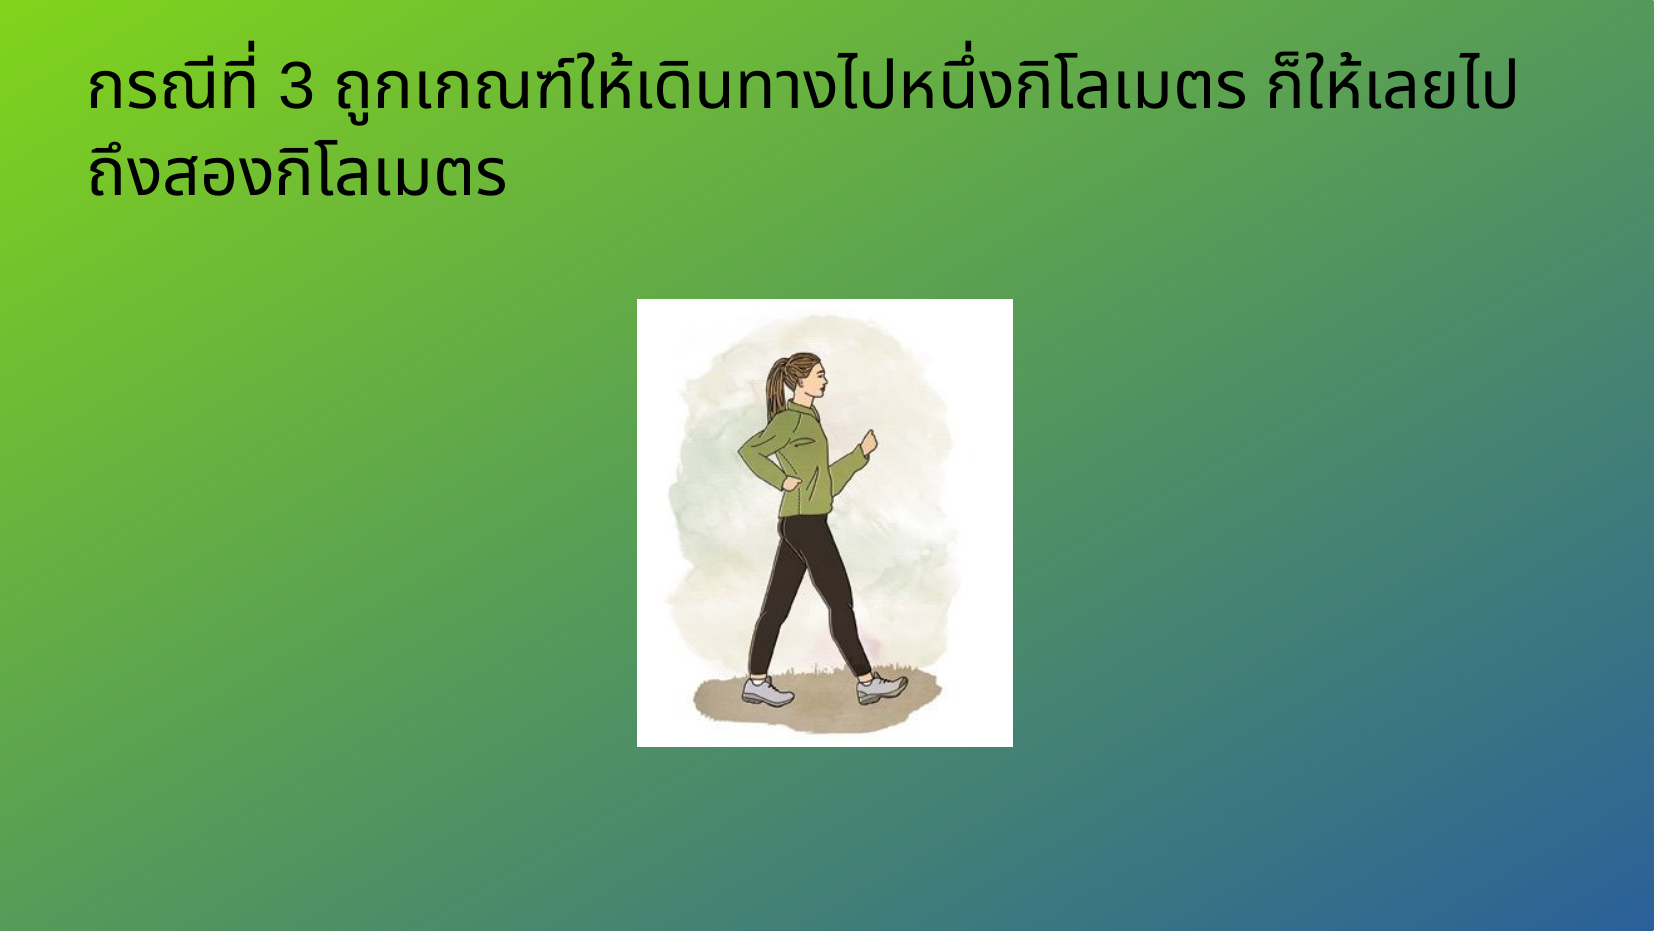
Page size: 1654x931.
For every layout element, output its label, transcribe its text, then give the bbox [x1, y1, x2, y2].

picture [637, 299, 1013, 747]
subtitle กรณีที่ 3 ถูกเกณฑ์ให้เดินทางไปหนึ่งกิโลเมตร ก็ให้เลยไปถึงสองกิโลเมตร [86, 47, 1576, 223]
